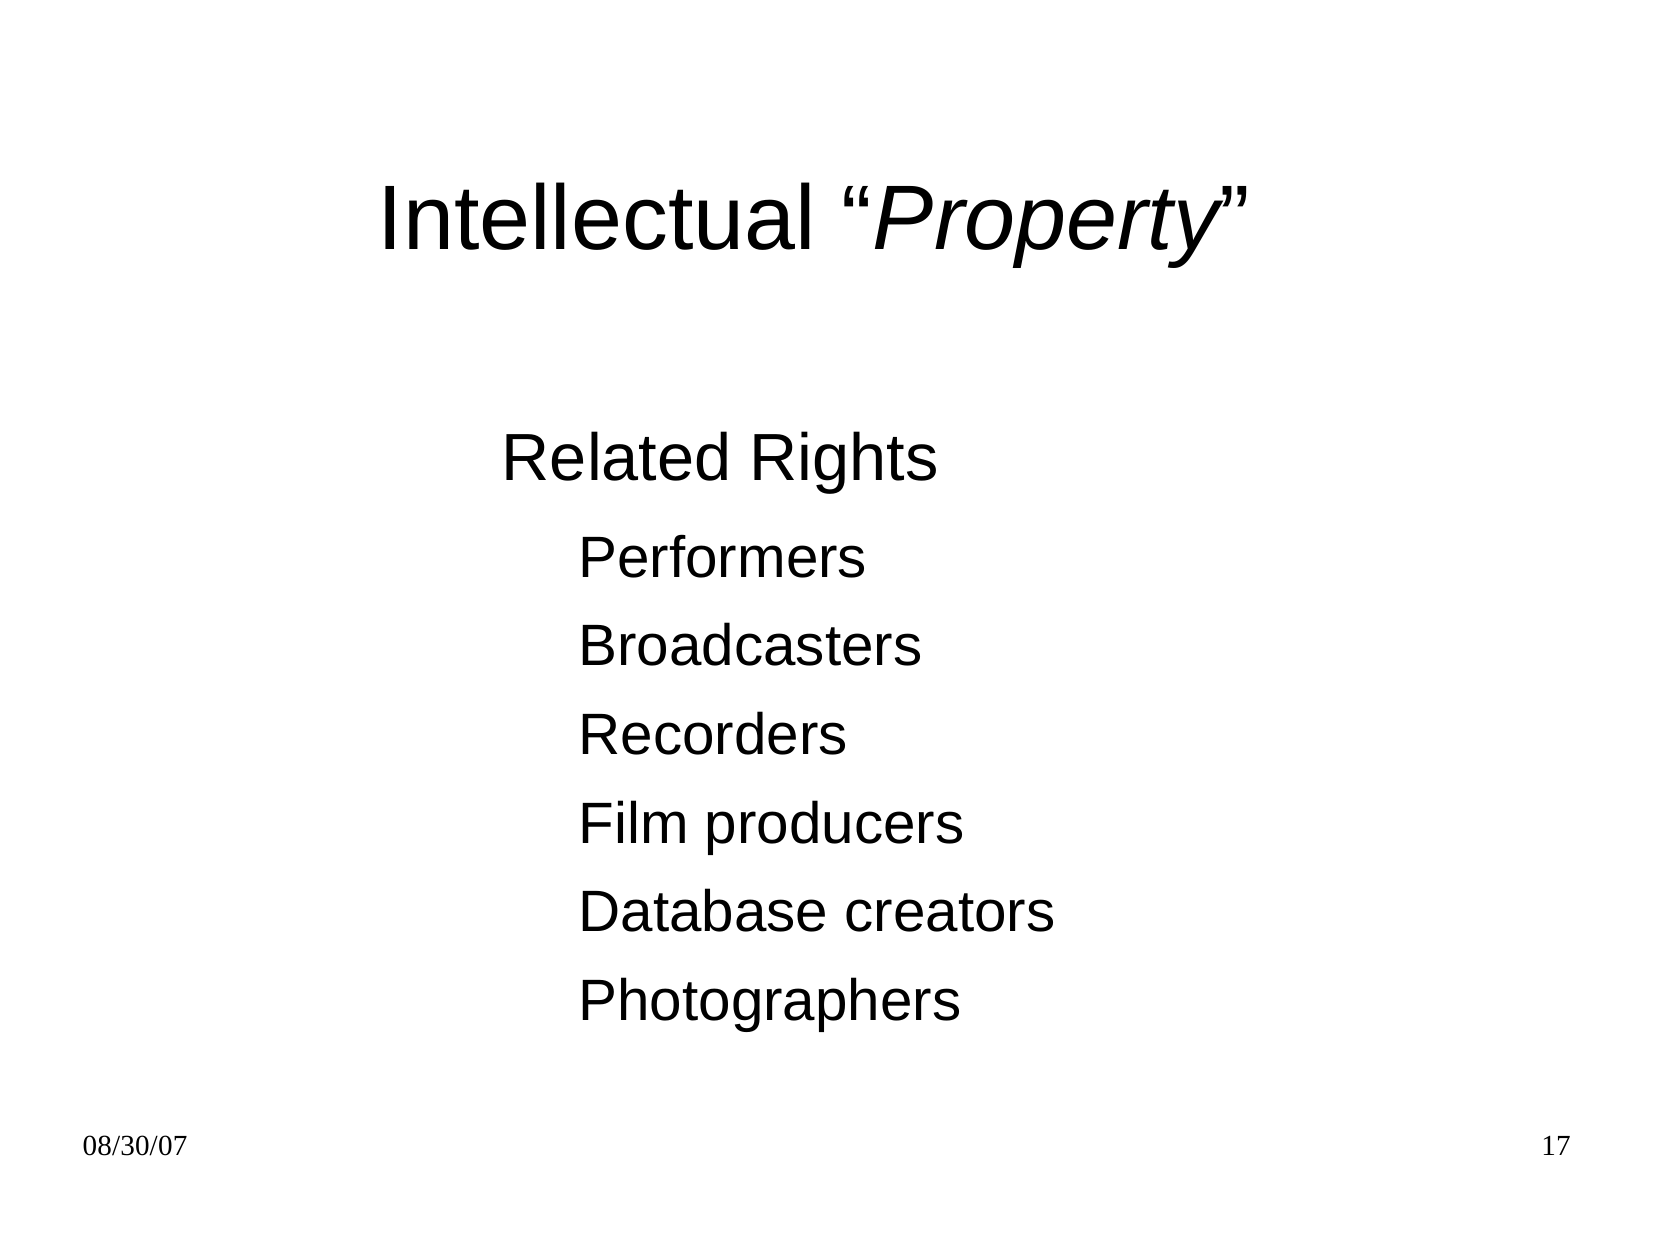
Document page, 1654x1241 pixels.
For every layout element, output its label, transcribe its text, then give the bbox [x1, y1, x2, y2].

list Related Rights Performers Broadcasters Recorders Film producers Database creators Photographers [484, 420, 1340, 1062]
title Intellectual “Property” [82, 121, 1571, 315]
